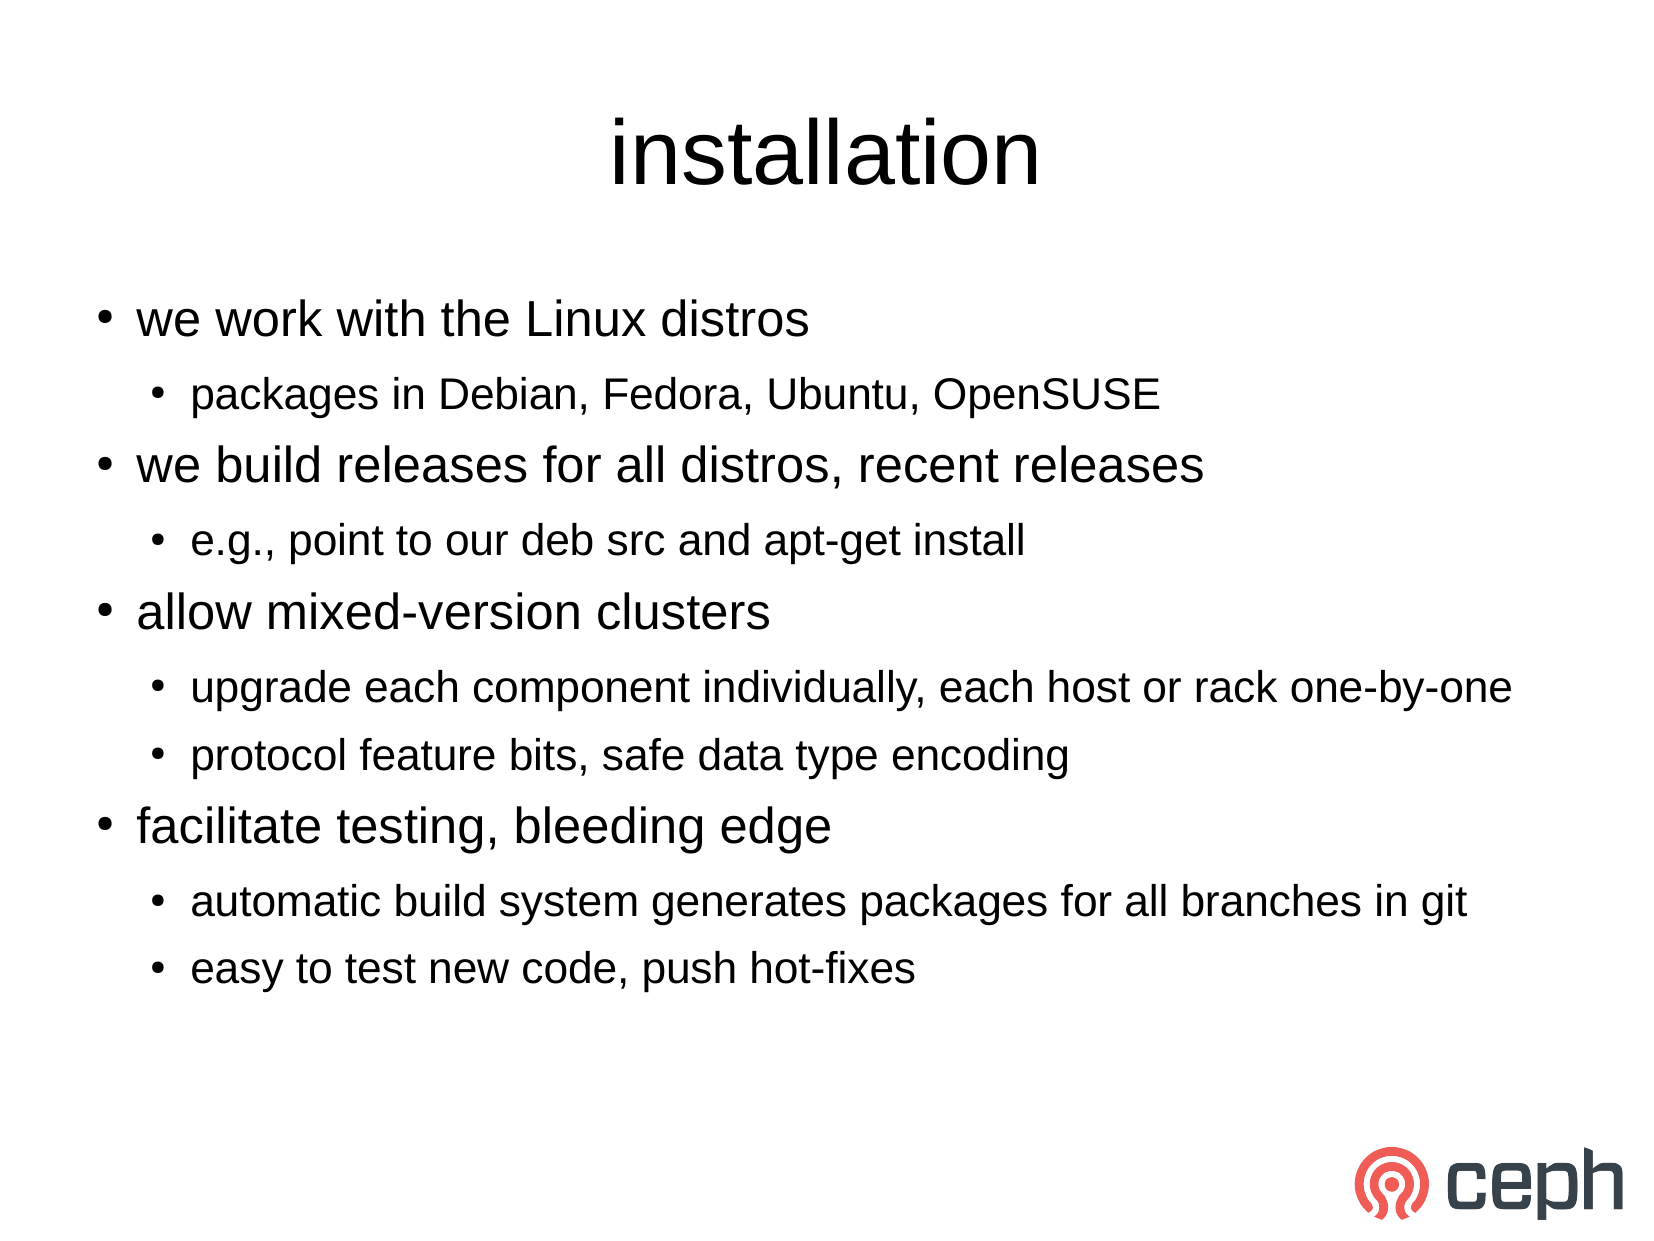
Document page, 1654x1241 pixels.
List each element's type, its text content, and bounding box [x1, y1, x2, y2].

picture [1308, 1100, 1654, 1241]
title installation [82, 49, 1571, 257]
list we work with the Linux distros packages in Debian, Fedora, Ubuntu, OpenSUSE we build releases for all distros, recent releases e.g., point to our deb src and apt-get install allow mixed-version clusters upgrade each component individually, each host or rack one-by-one protocol feature bits, safe data type encoding facilitate testing, bleeding edge automatic build system generates packages for all branches in git easy to test new code, push hot-fixes [82, 290, 1571, 1010]
